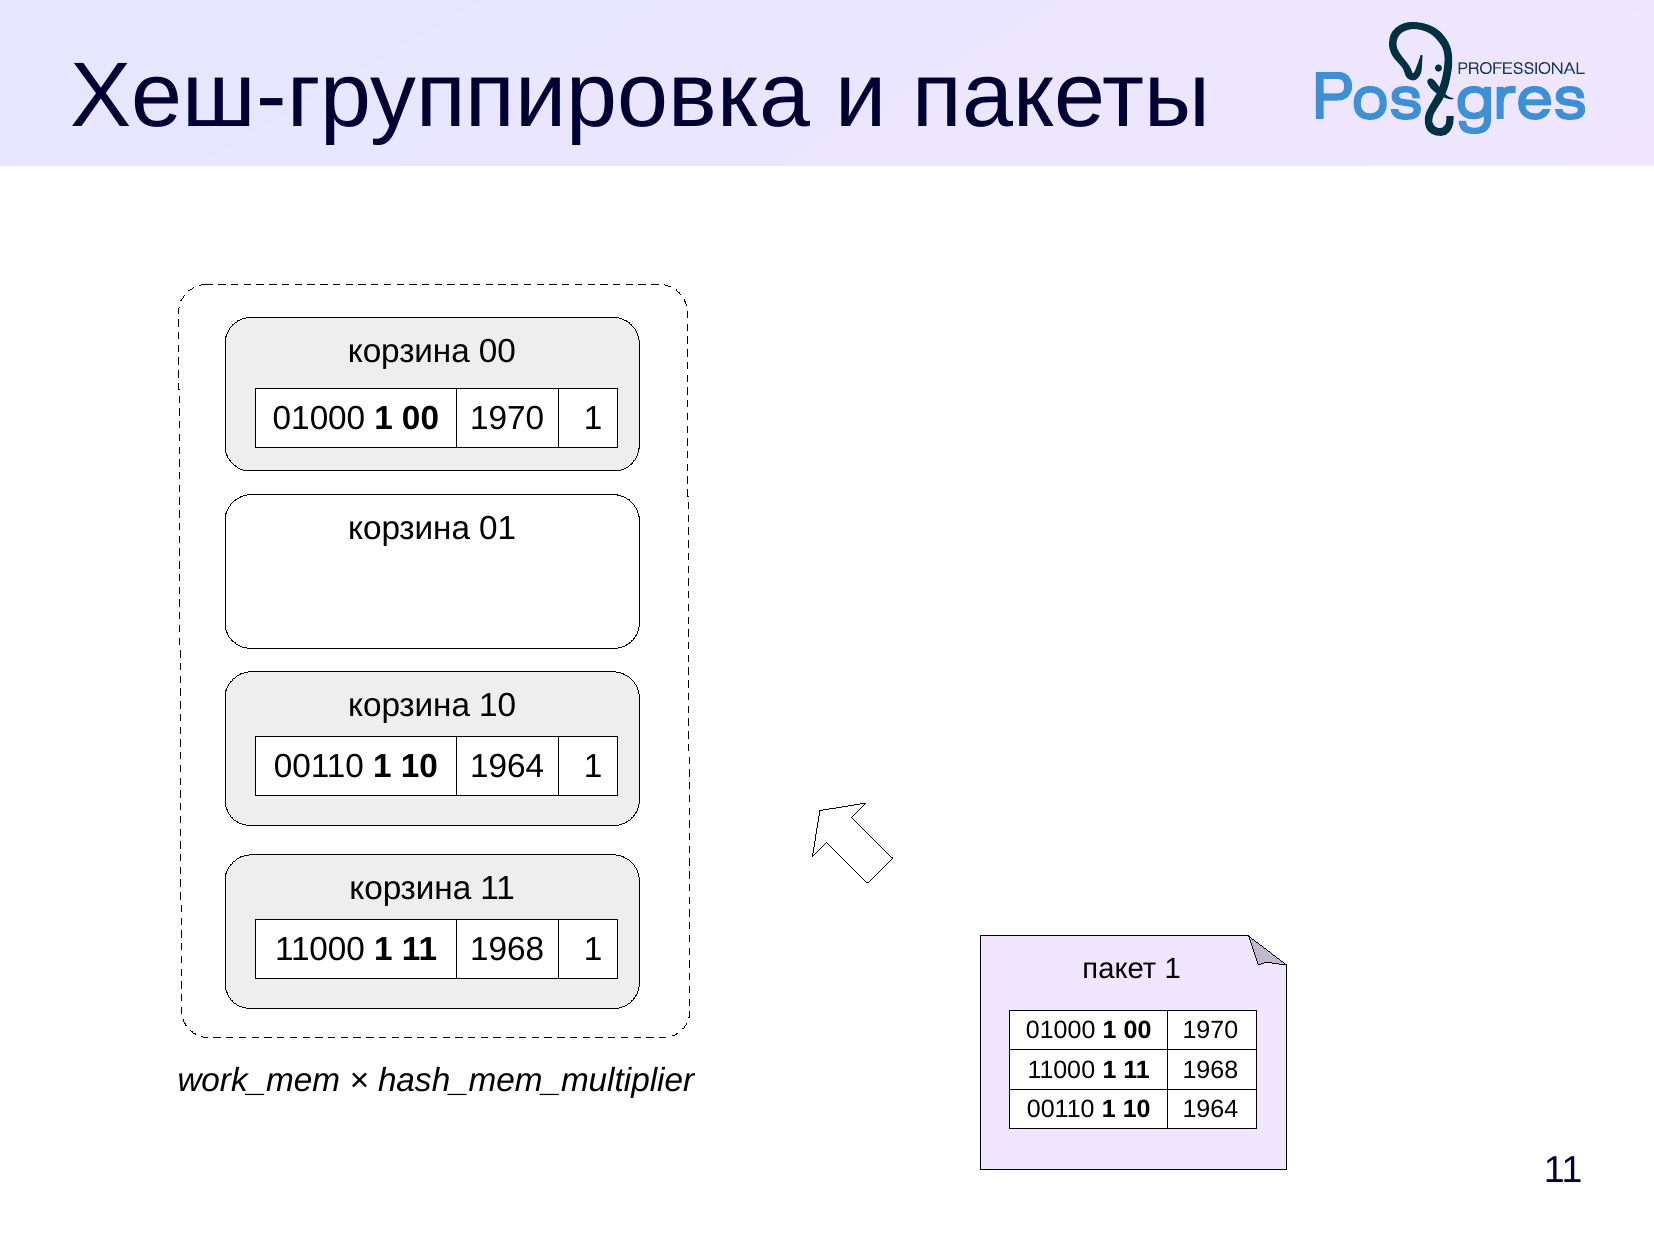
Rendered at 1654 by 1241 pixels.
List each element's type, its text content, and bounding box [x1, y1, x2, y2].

text_box 1964 [1167, 1090, 1257, 1129]
text_box корзина 00 [225, 317, 640, 471]
text_box 1 [559, 736, 618, 796]
text_box 11000 1 11 [1009, 1049, 1167, 1090]
text_box [812, 803, 893, 883]
text_box 1968 [456, 919, 559, 979]
text_box 01000 1 00 [255, 388, 457, 448]
text_box 11000 1 11 [255, 919, 456, 979]
text_box work_mem × hash_mem_multiplier [162, 1054, 710, 1107]
text_box корзина 10 [225, 671, 640, 826]
text_box 1970 [457, 388, 559, 448]
text_box 1964 [456, 736, 559, 796]
text_box пакет 1 [1067, 945, 1196, 993]
text_box [980, 935, 1287, 1170]
title Хеш-группировка и пакеты [70, 43, 1291, 151]
text_box 1968 [1167, 1049, 1257, 1090]
text_box 1970 [1167, 1010, 1257, 1049]
text_box корзина 01 [225, 494, 640, 649]
text_box 01000 1 00 [1009, 1010, 1167, 1049]
text_box 00110 1 10 [1009, 1090, 1167, 1129]
text_box корзина 11 [225, 854, 640, 1009]
text_box 1 [559, 919, 618, 979]
text_box [178, 284, 691, 1038]
text_box 1 [559, 388, 618, 448]
text_box 00110 1 10 [255, 736, 456, 796]
